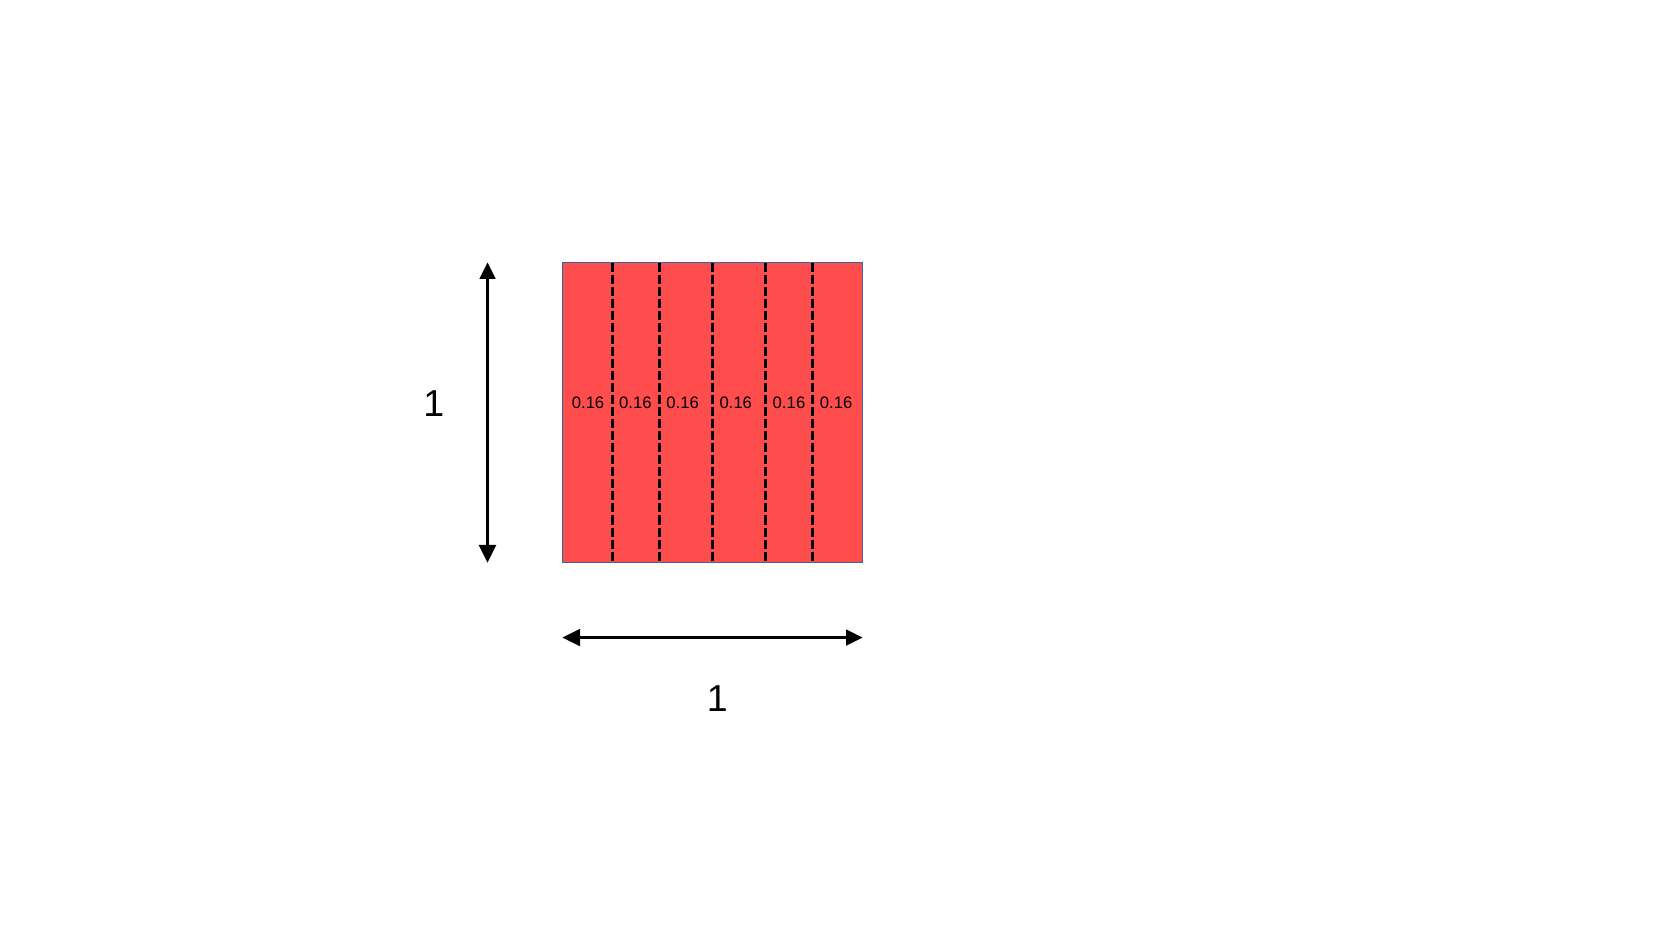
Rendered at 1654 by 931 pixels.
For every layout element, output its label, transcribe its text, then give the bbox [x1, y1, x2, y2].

text_box 0.16 [751, 386, 798, 420]
text_box [562, 420, 863, 563]
text_box [562, 262, 863, 386]
text_box 0.16 [597, 386, 645, 420]
text_box 0.16 [645, 386, 698, 420]
text_box 0.16 [698, 386, 751, 420]
text_box 1 [674, 670, 761, 728]
text_box 0.16 [798, 386, 874, 420]
text_box 1 [390, 375, 477, 432]
text_box 0.16 [550, 386, 597, 420]
